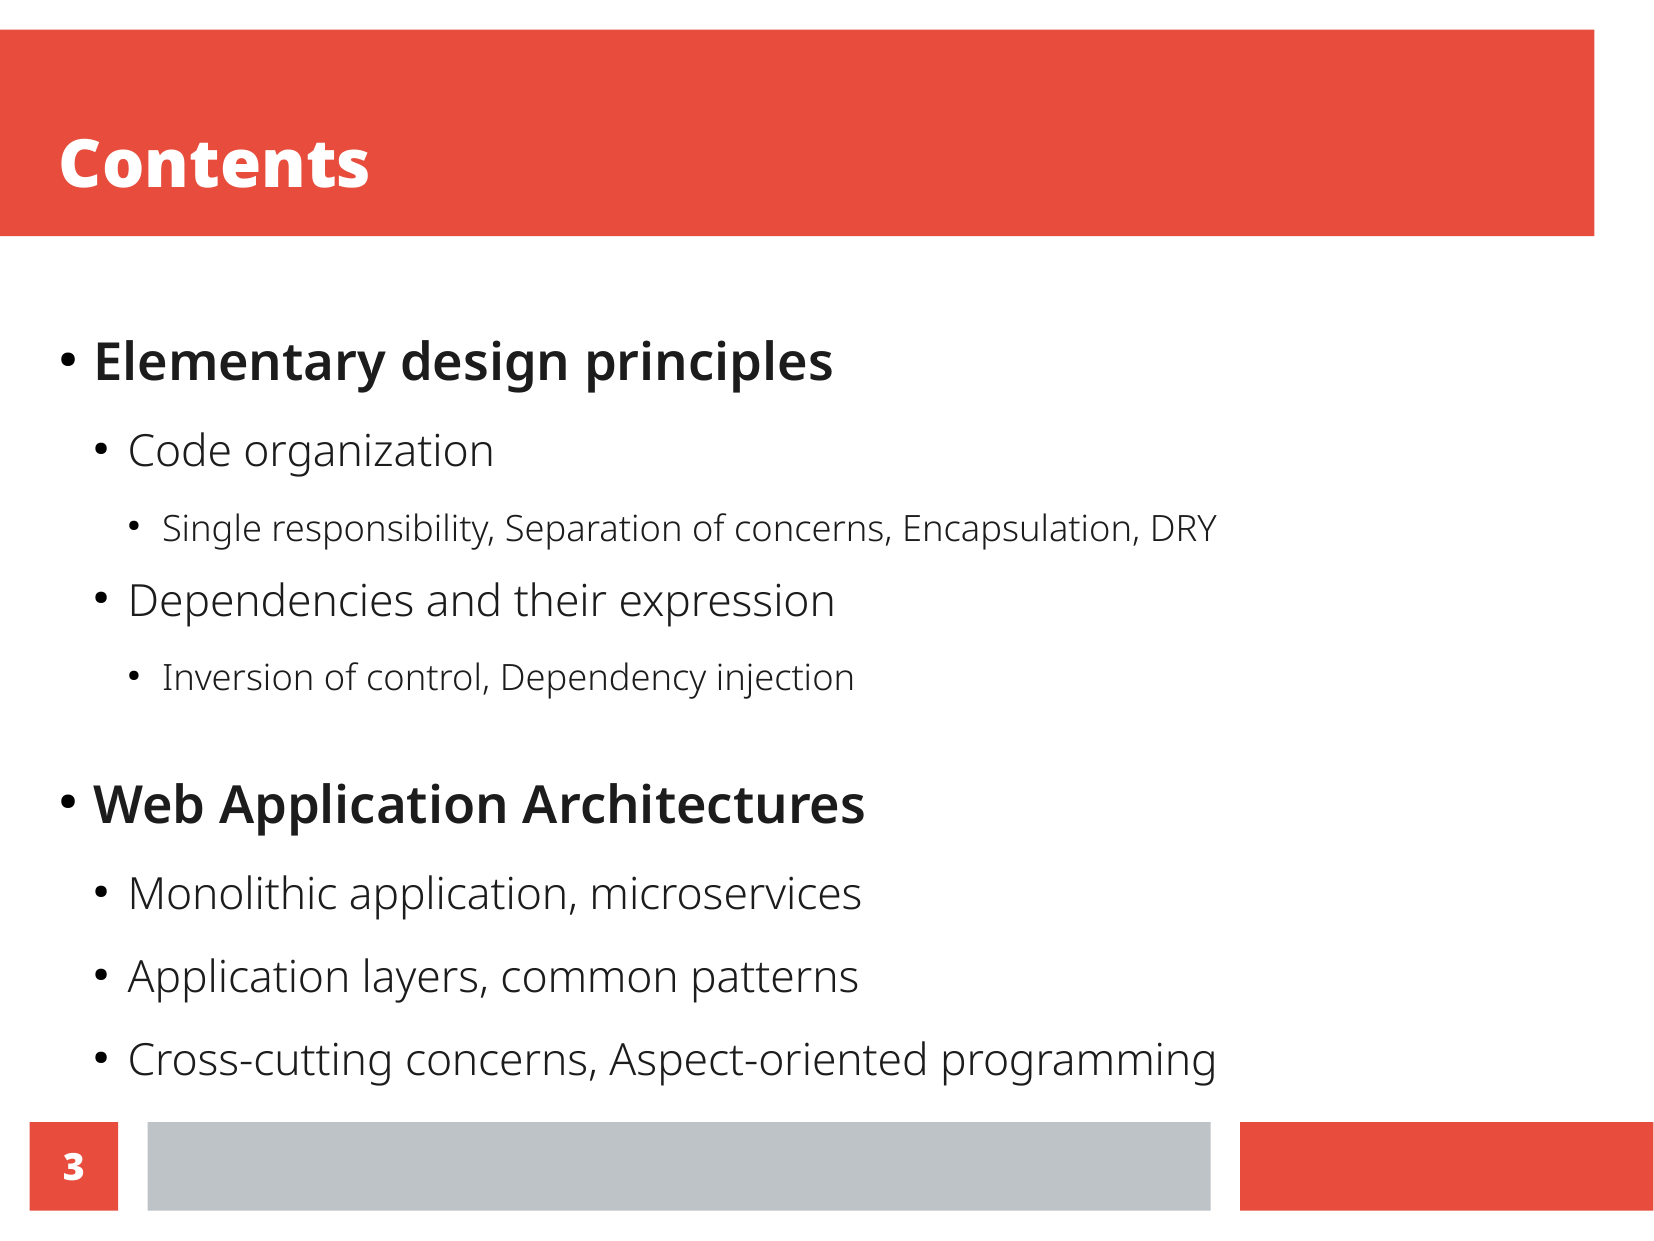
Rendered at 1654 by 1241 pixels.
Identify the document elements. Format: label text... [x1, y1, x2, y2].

list Elementary design principles Code organization Single responsibility, Separation of concerns, Encapsulation, DRY Dependencies and their expression Inversion of control, Dependency injection Web Application Architectures Monolithic application, microservices Application layers, common patterns Cross-cutting concerns, Aspect-oriented programming [59, 324, 1565, 1093]
title Contents [59, 59, 1595, 207]
